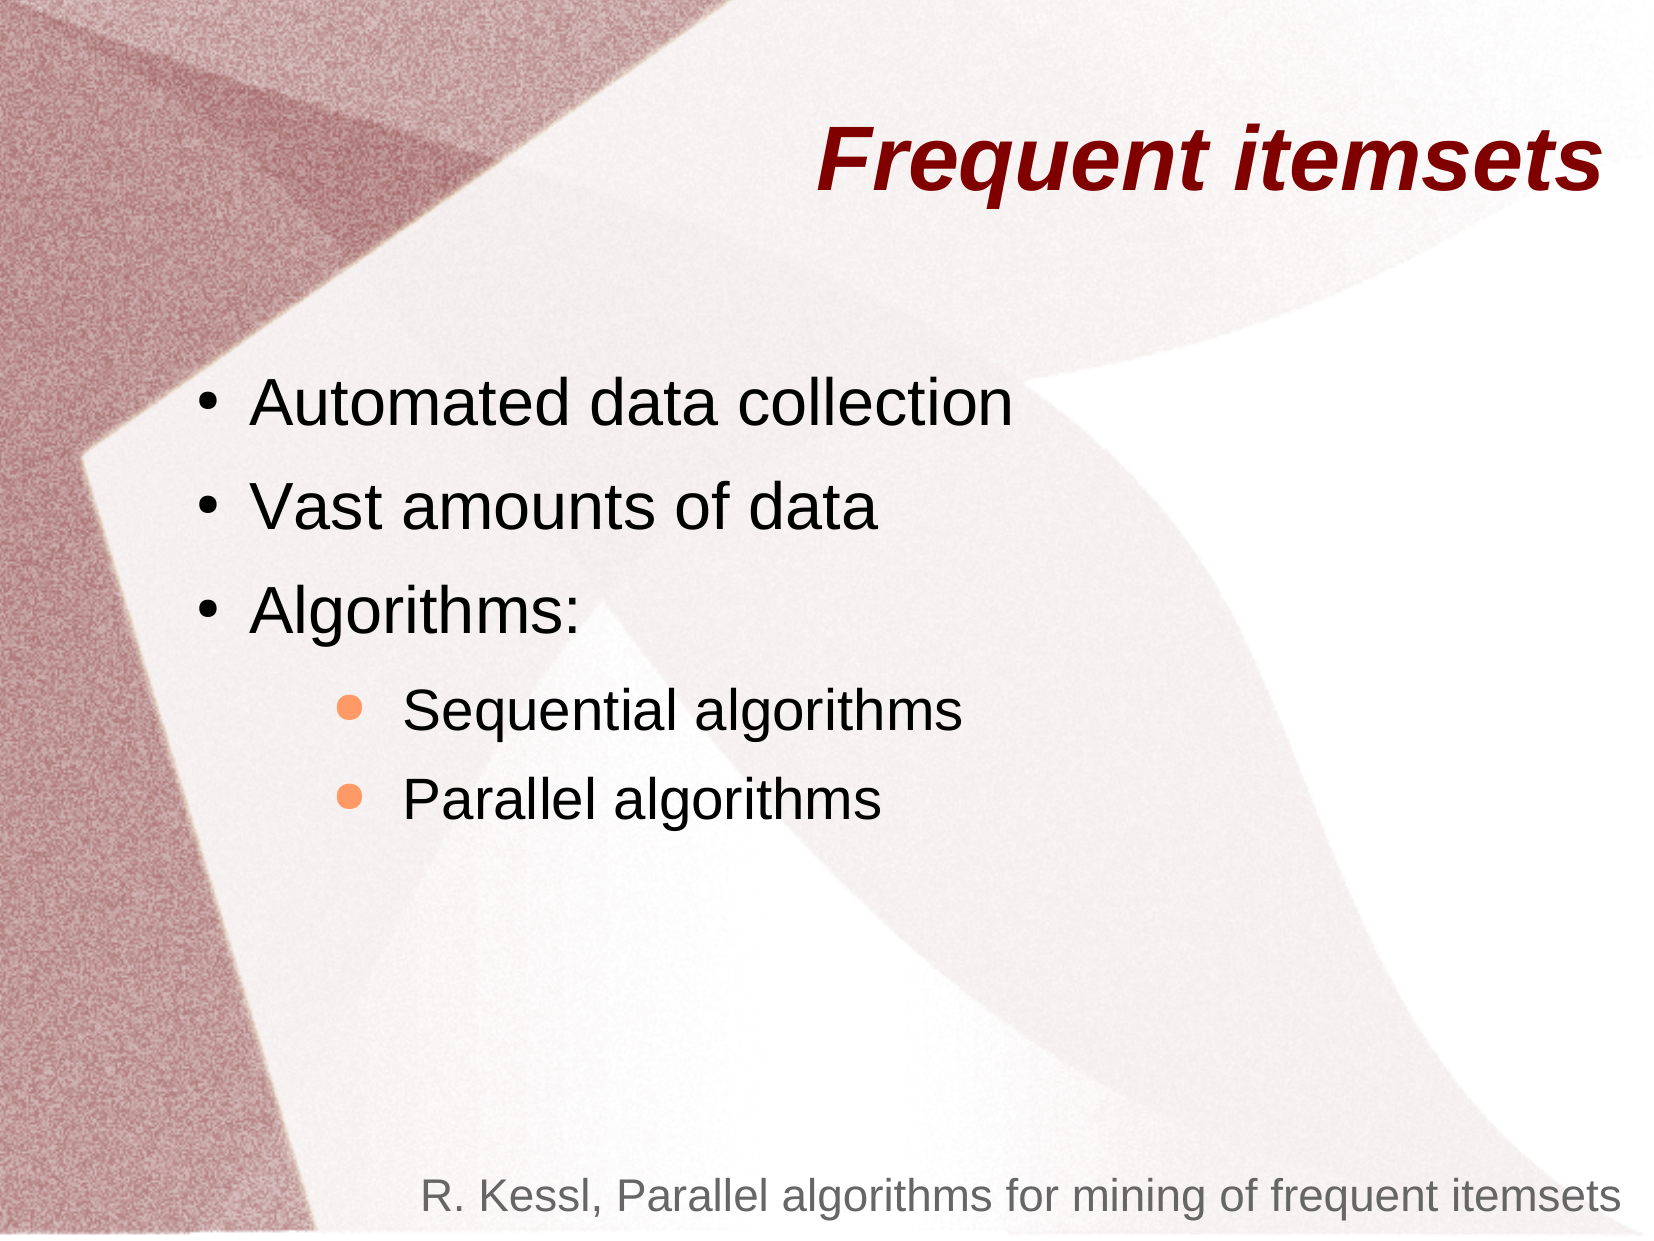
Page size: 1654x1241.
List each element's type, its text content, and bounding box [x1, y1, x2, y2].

title Frequent itemsets [596, 55, 1607, 263]
text_box R. Kessl, Parallel algorithms for mining of frequent itemsets [420, 1170, 1624, 1222]
picture [0, 0, 1654, 1241]
list Automated data collection Vast amounts of data Algorithms: Sequential algorithms Parallel algorithms [178, 364, 1570, 1147]
